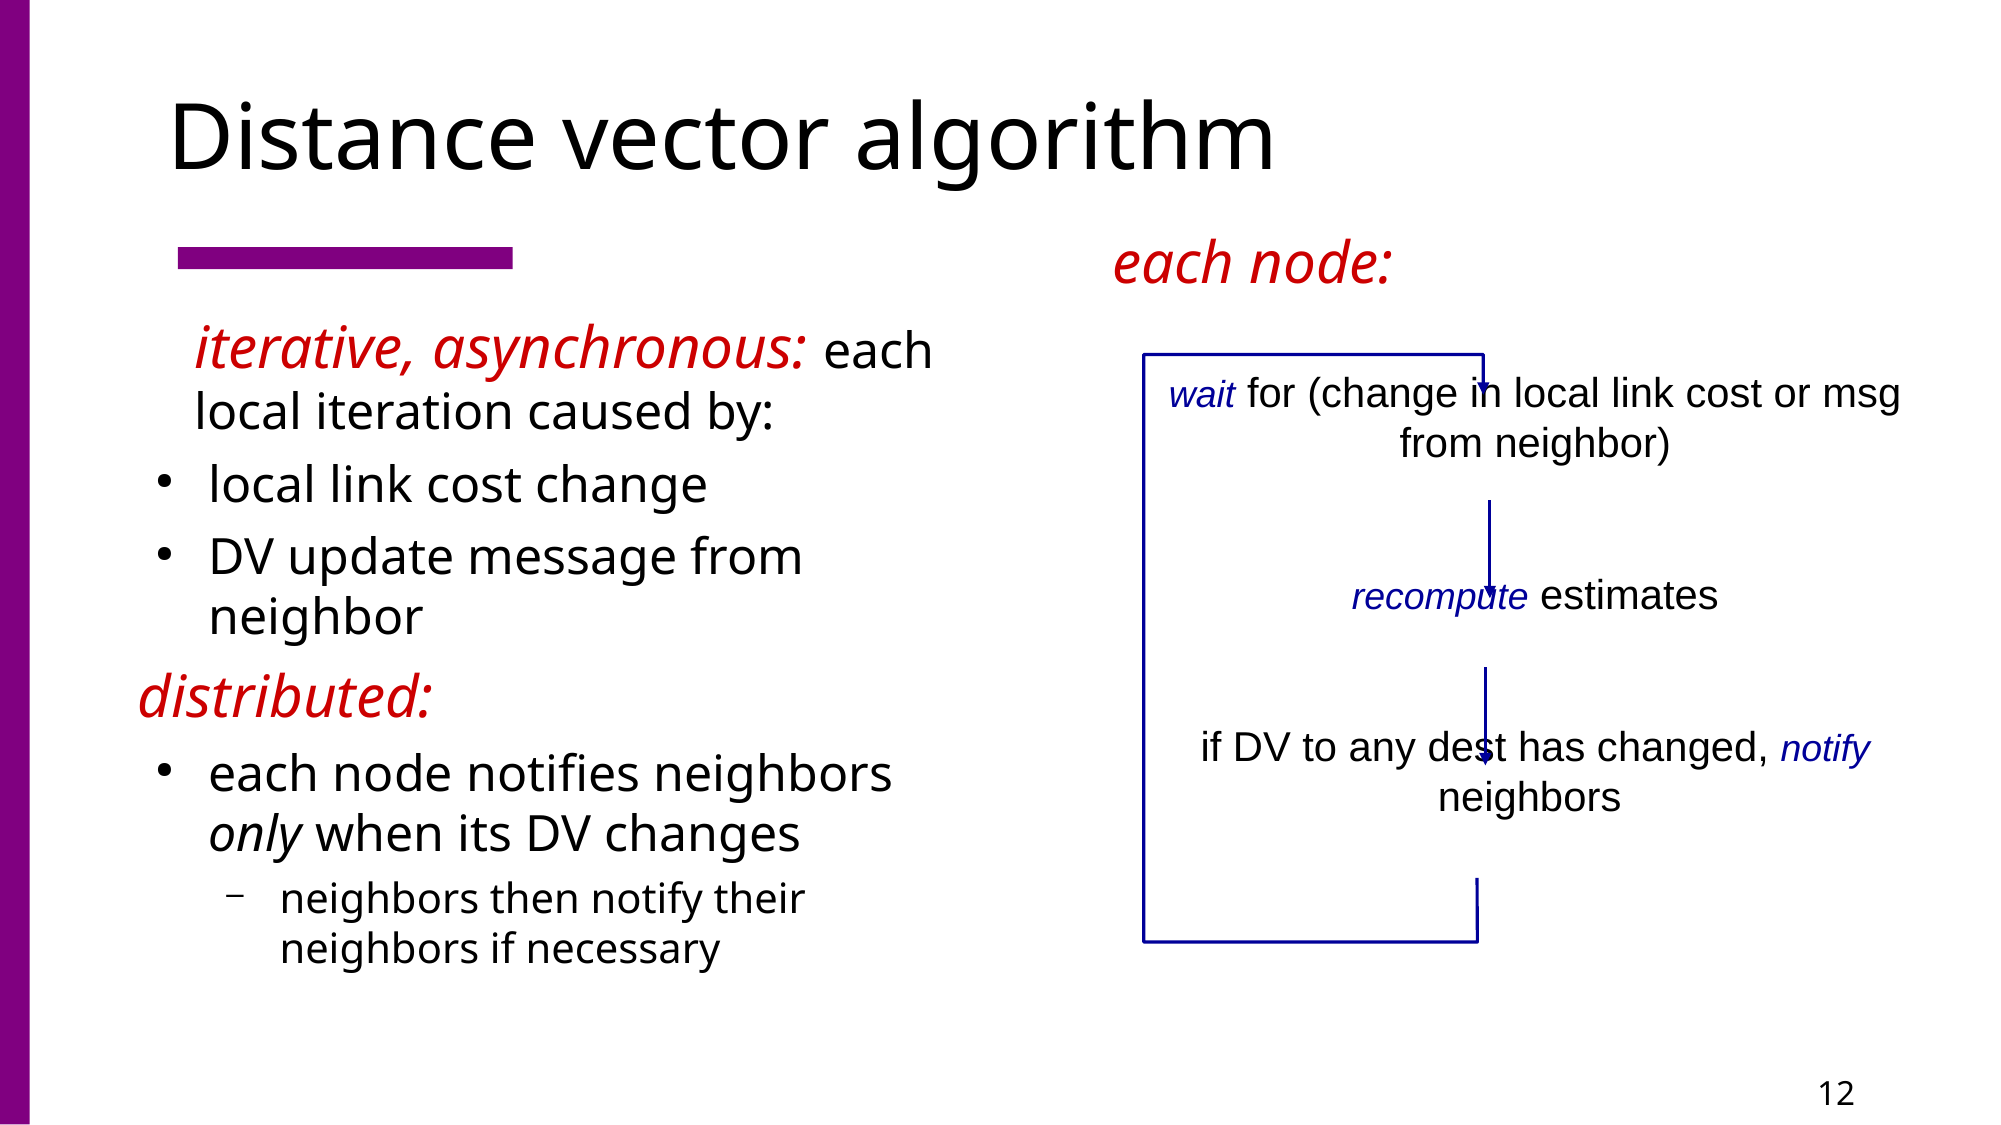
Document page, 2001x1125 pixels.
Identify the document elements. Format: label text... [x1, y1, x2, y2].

text_box wait for (change in local link cost or msg from neighbor) recompute estimates if DV to any dest has changed, notify neighbors [1149, 287, 1921, 904]
list iterative, asynchronous: each local iteration caused by: local link cost change DV update message from neighbor distributed: each node notifies neighbors only when its DV changes neighbors then notify their neighbors if necessary [122, 232, 950, 996]
title Distance vector algorithm [116, 39, 1817, 227]
text_box each node: [1097, 227, 1409, 304]
